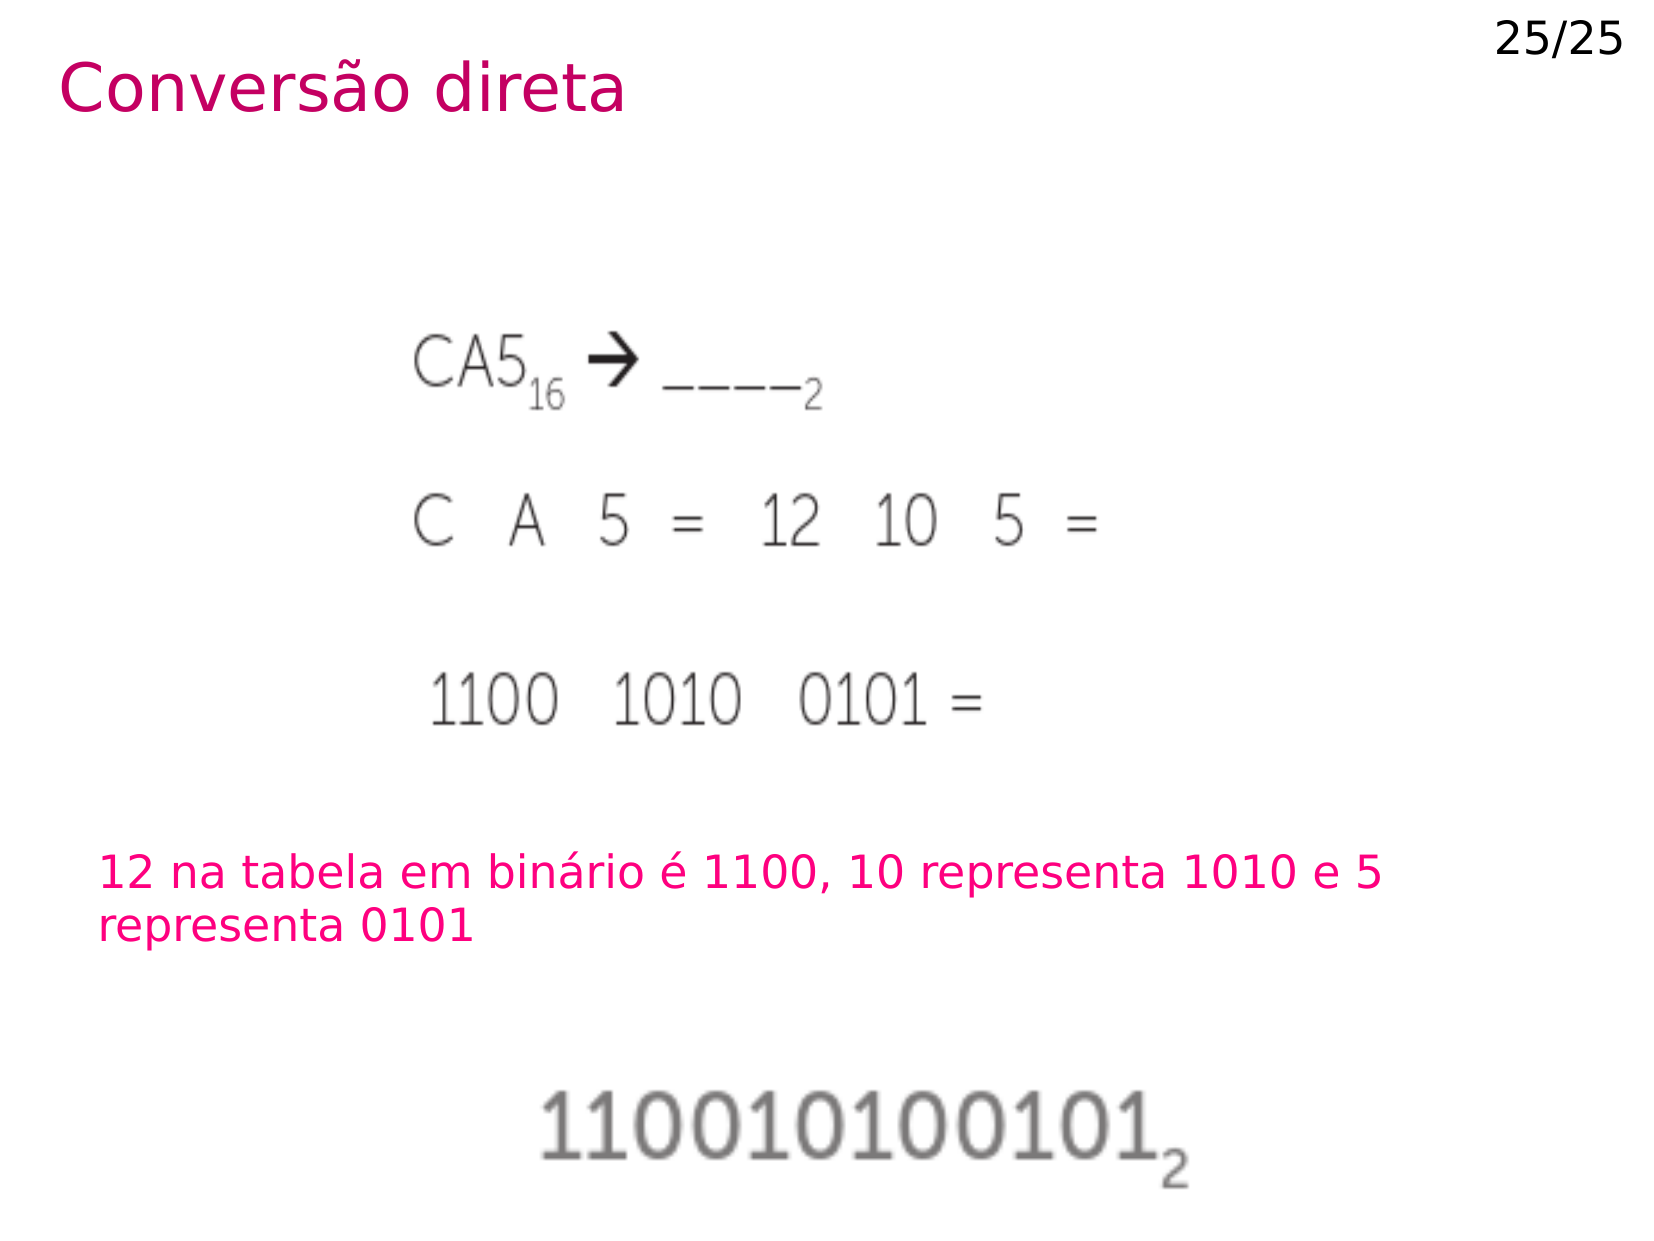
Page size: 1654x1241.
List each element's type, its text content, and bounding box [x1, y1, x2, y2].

picture [401, 318, 1111, 561]
title Conversão direta [59, 29, 1625, 148]
text_box 12 na tabela em binário é 1100, 10 representa 1010 e 5 representa 0101 [82, 838, 1560, 981]
picture [524, 1085, 1193, 1193]
picture [422, 659, 998, 740]
